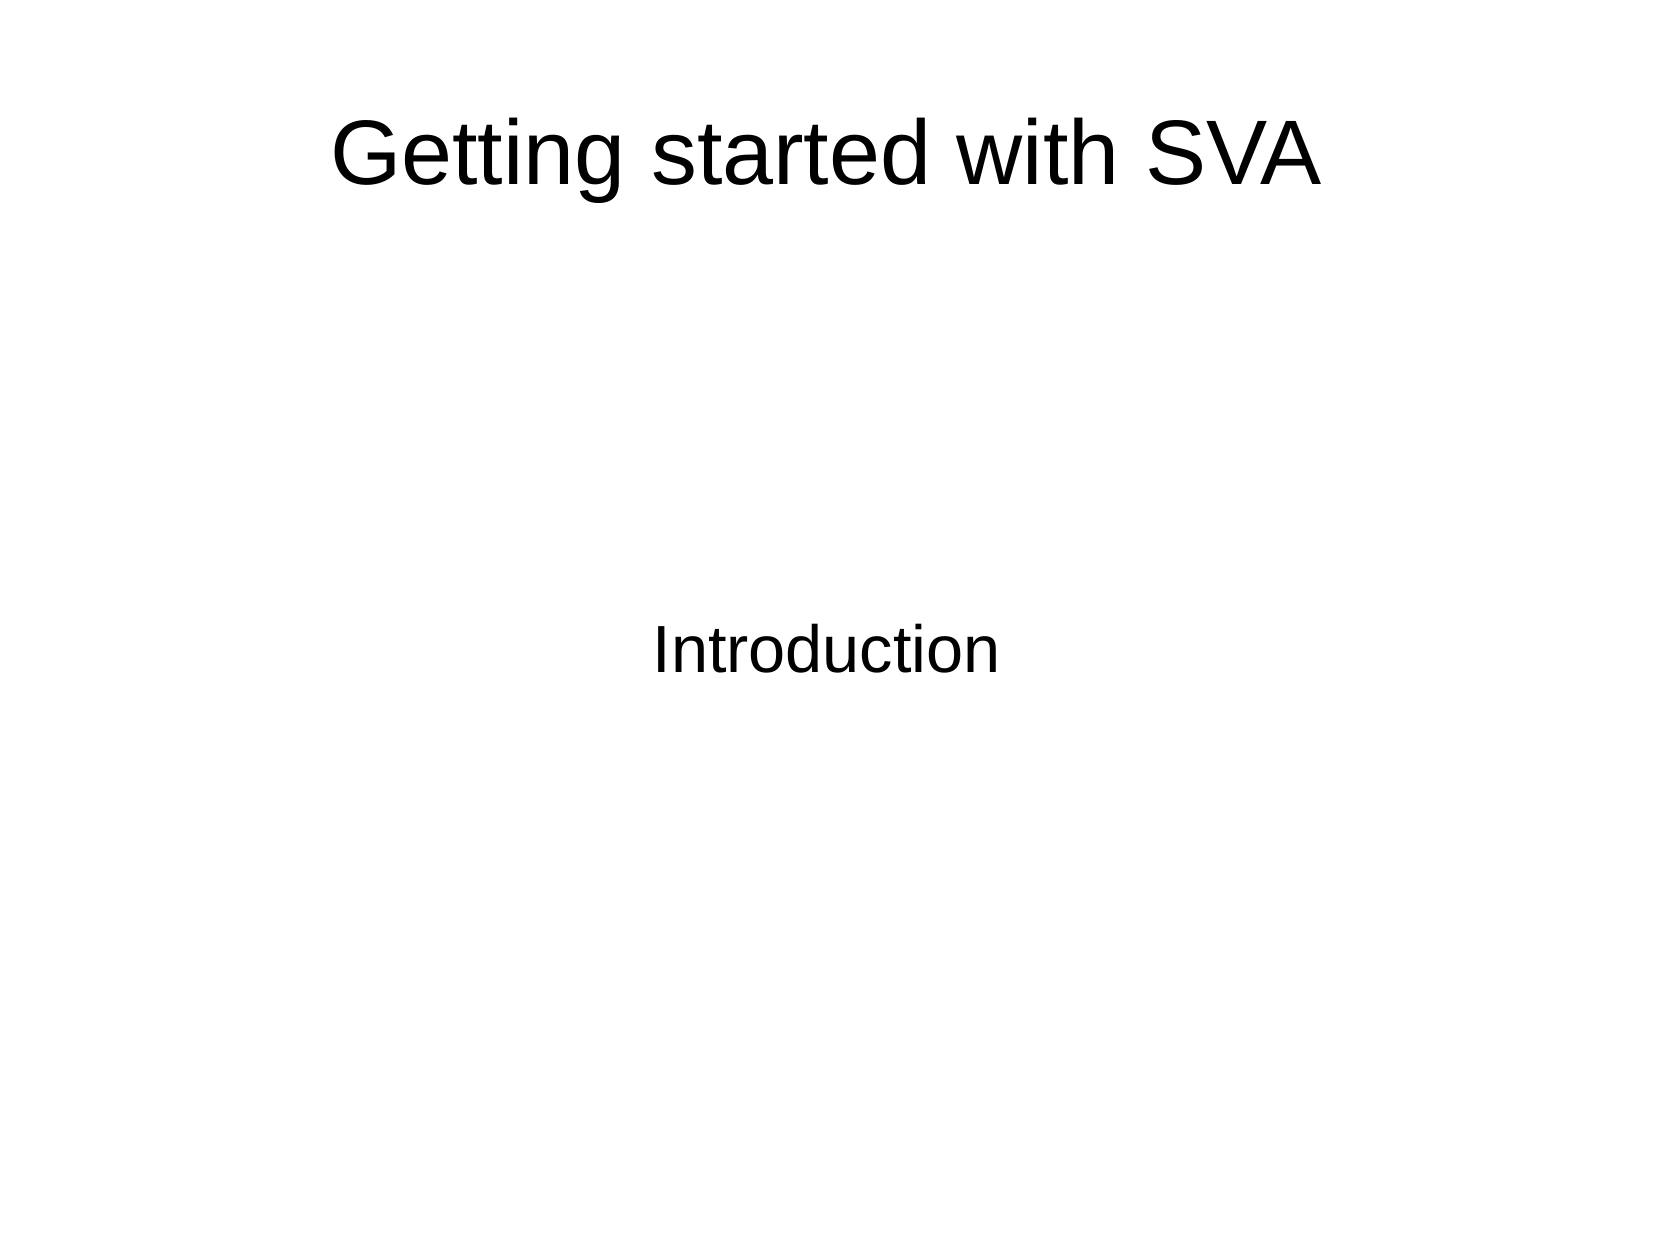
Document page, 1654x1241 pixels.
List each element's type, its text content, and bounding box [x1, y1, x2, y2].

subtitle Introduction [82, 290, 1571, 1010]
title Getting started with SVA [82, 49, 1571, 257]
